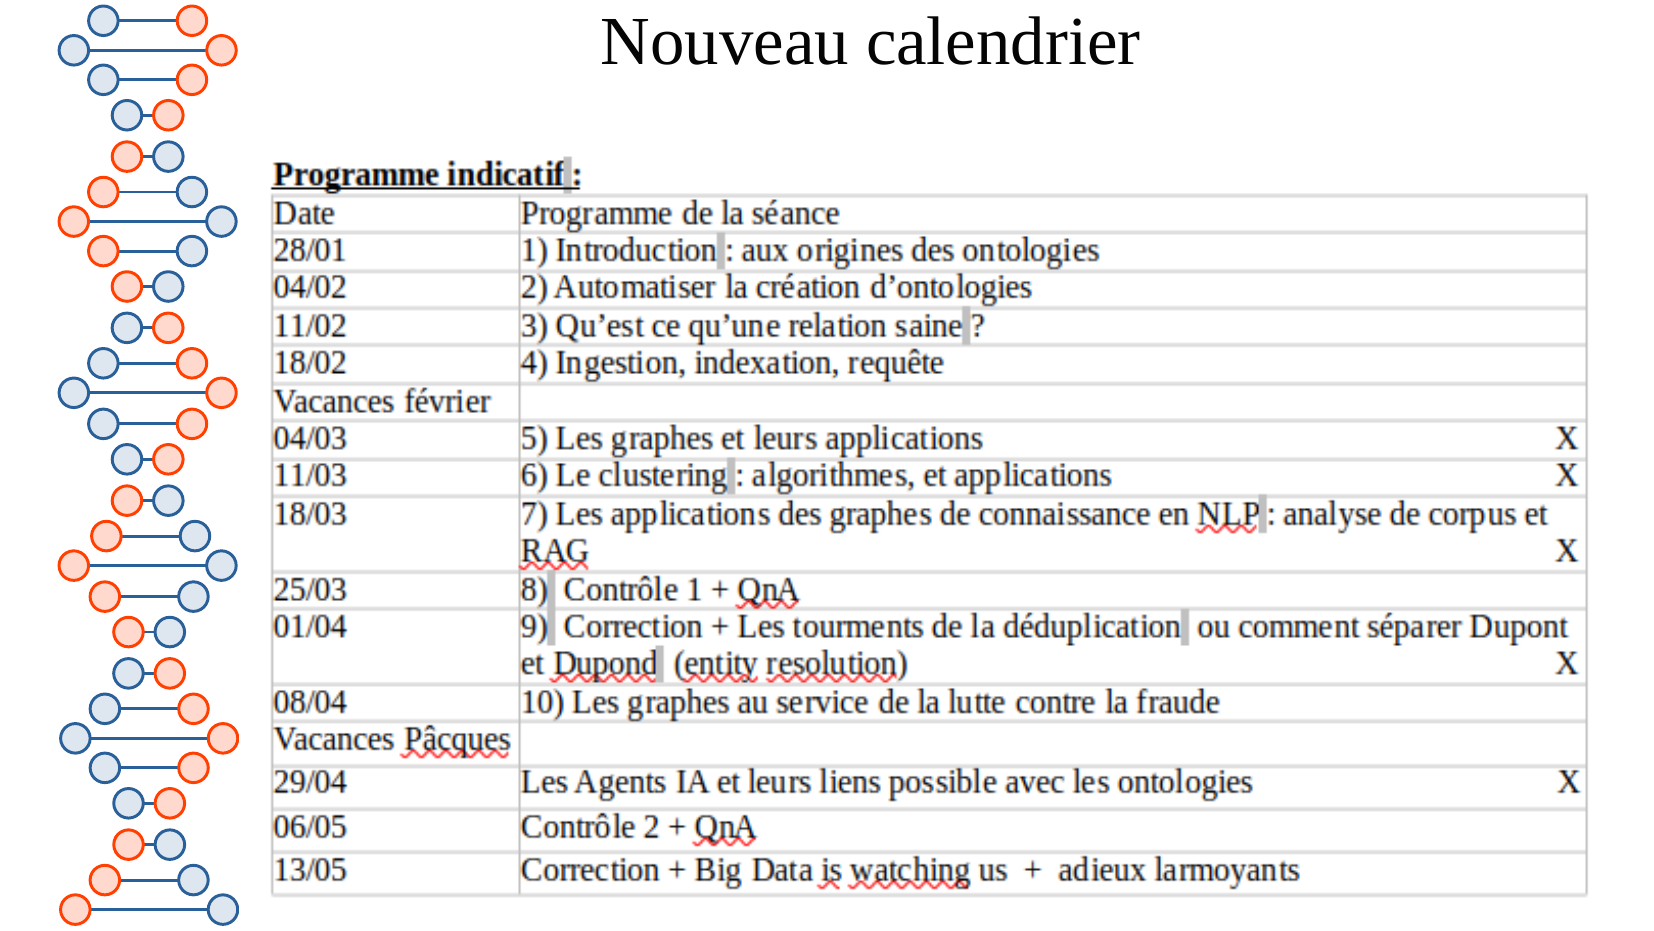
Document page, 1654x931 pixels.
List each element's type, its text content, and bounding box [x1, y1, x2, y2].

title Nouveau calendrier [206, 0, 1536, 119]
picture [239, 147, 1625, 916]
